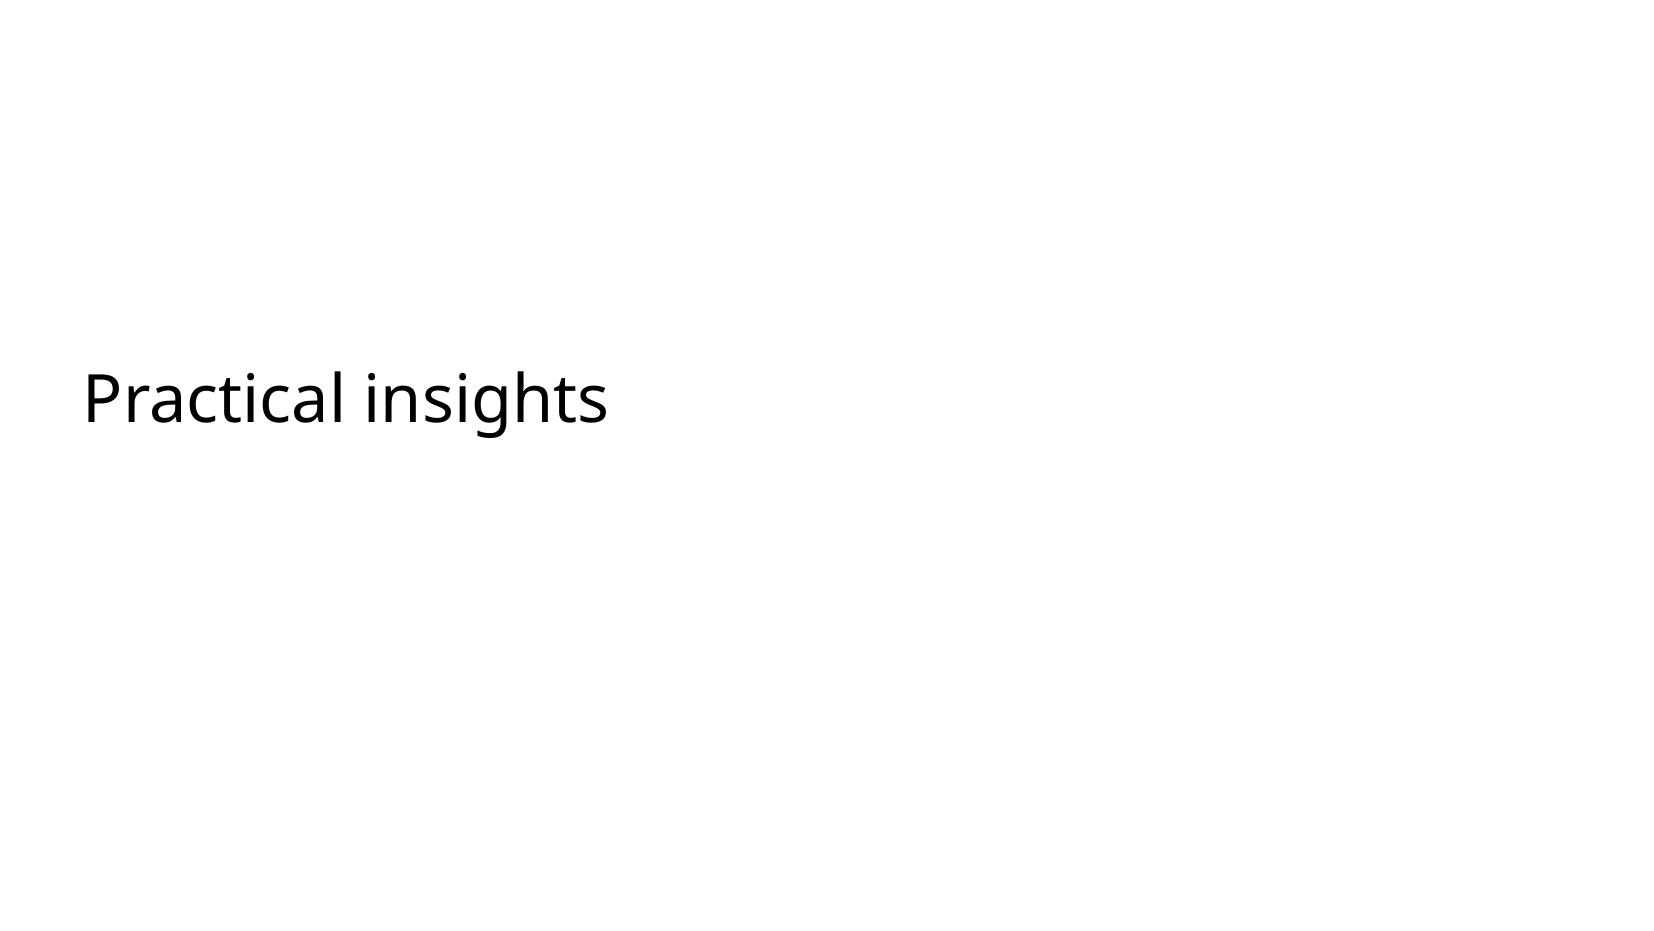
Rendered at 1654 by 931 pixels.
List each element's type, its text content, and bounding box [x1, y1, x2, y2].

subtitle Practical insights [82, 37, 1571, 757]
